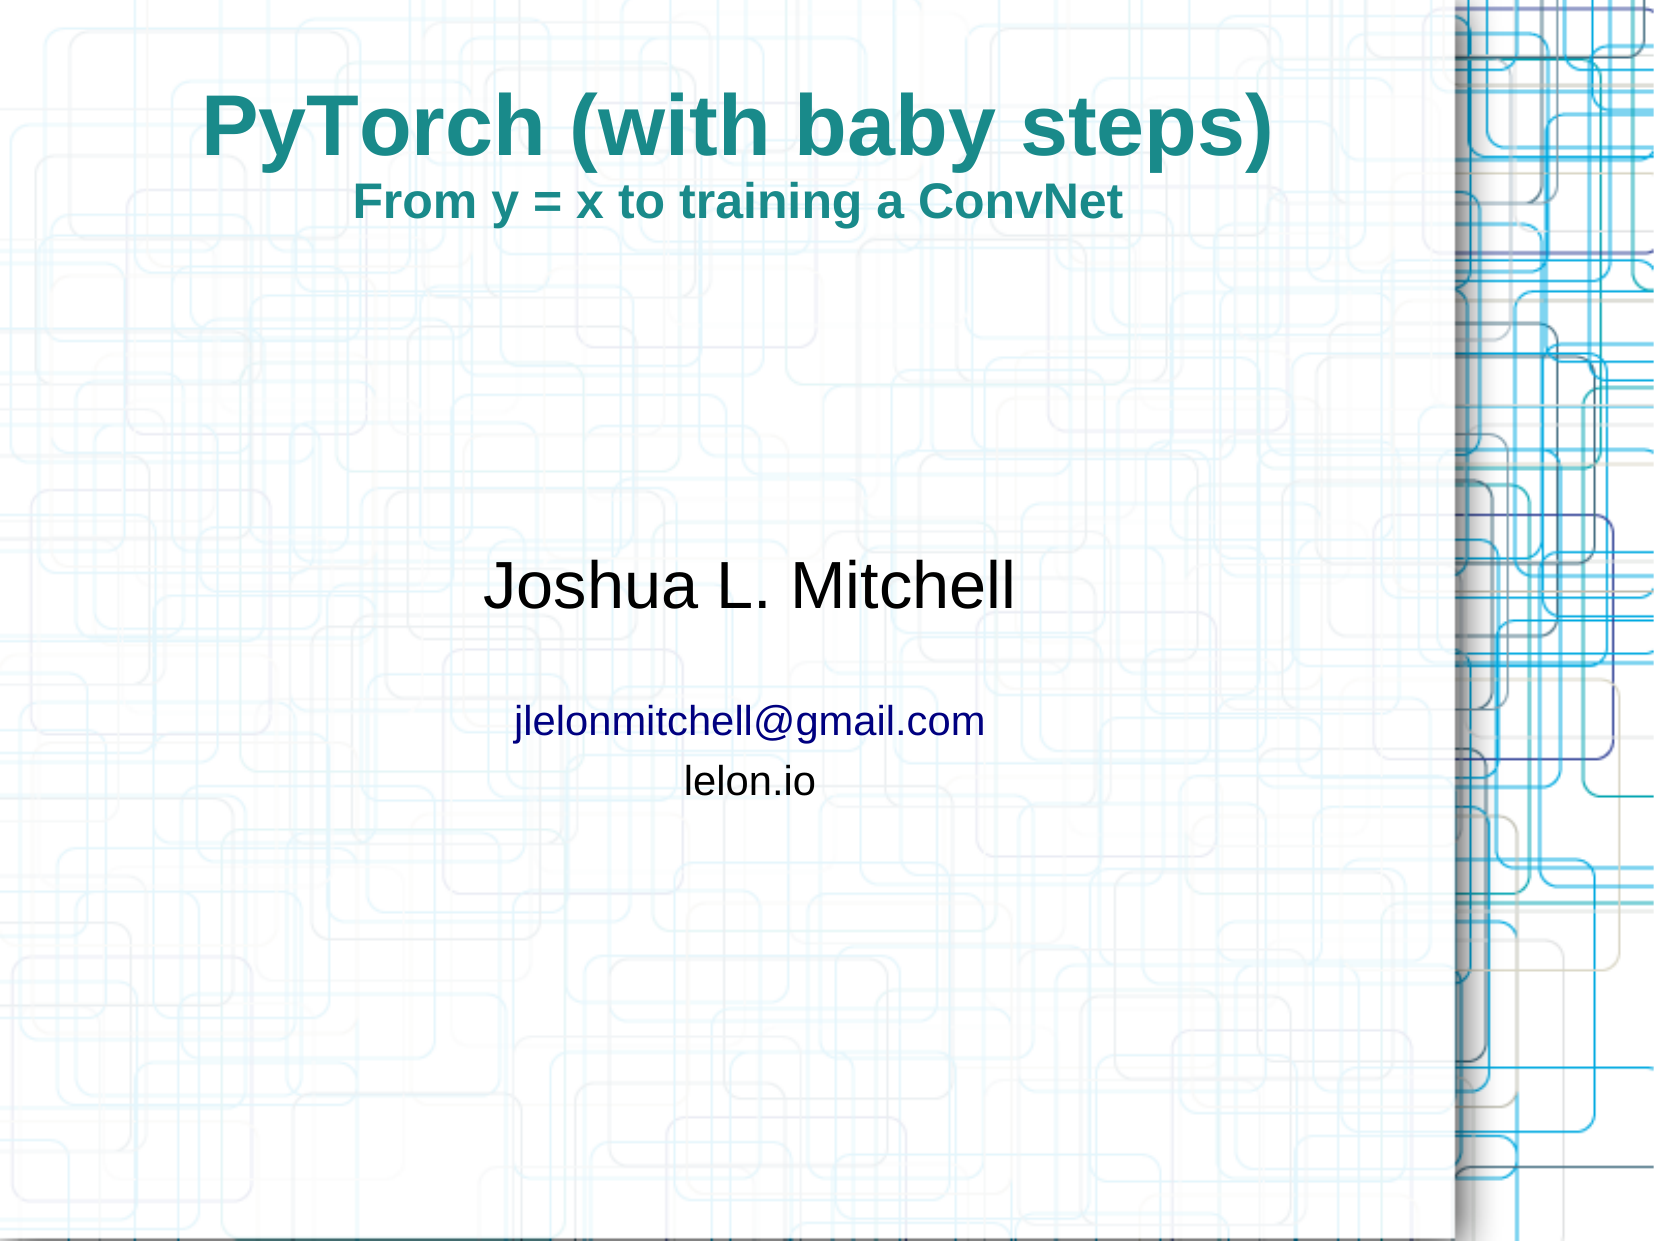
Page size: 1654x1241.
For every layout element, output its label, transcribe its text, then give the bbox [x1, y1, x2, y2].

subtitle Joshua L. Mitchell jlelonmitchell@gmail.com lelon.io [82, 290, 1418, 1109]
title PyTorch (with baby steps) From y = x to training a ConvNet [59, 49, 1418, 257]
picture [0, 0, 1654, 1241]
